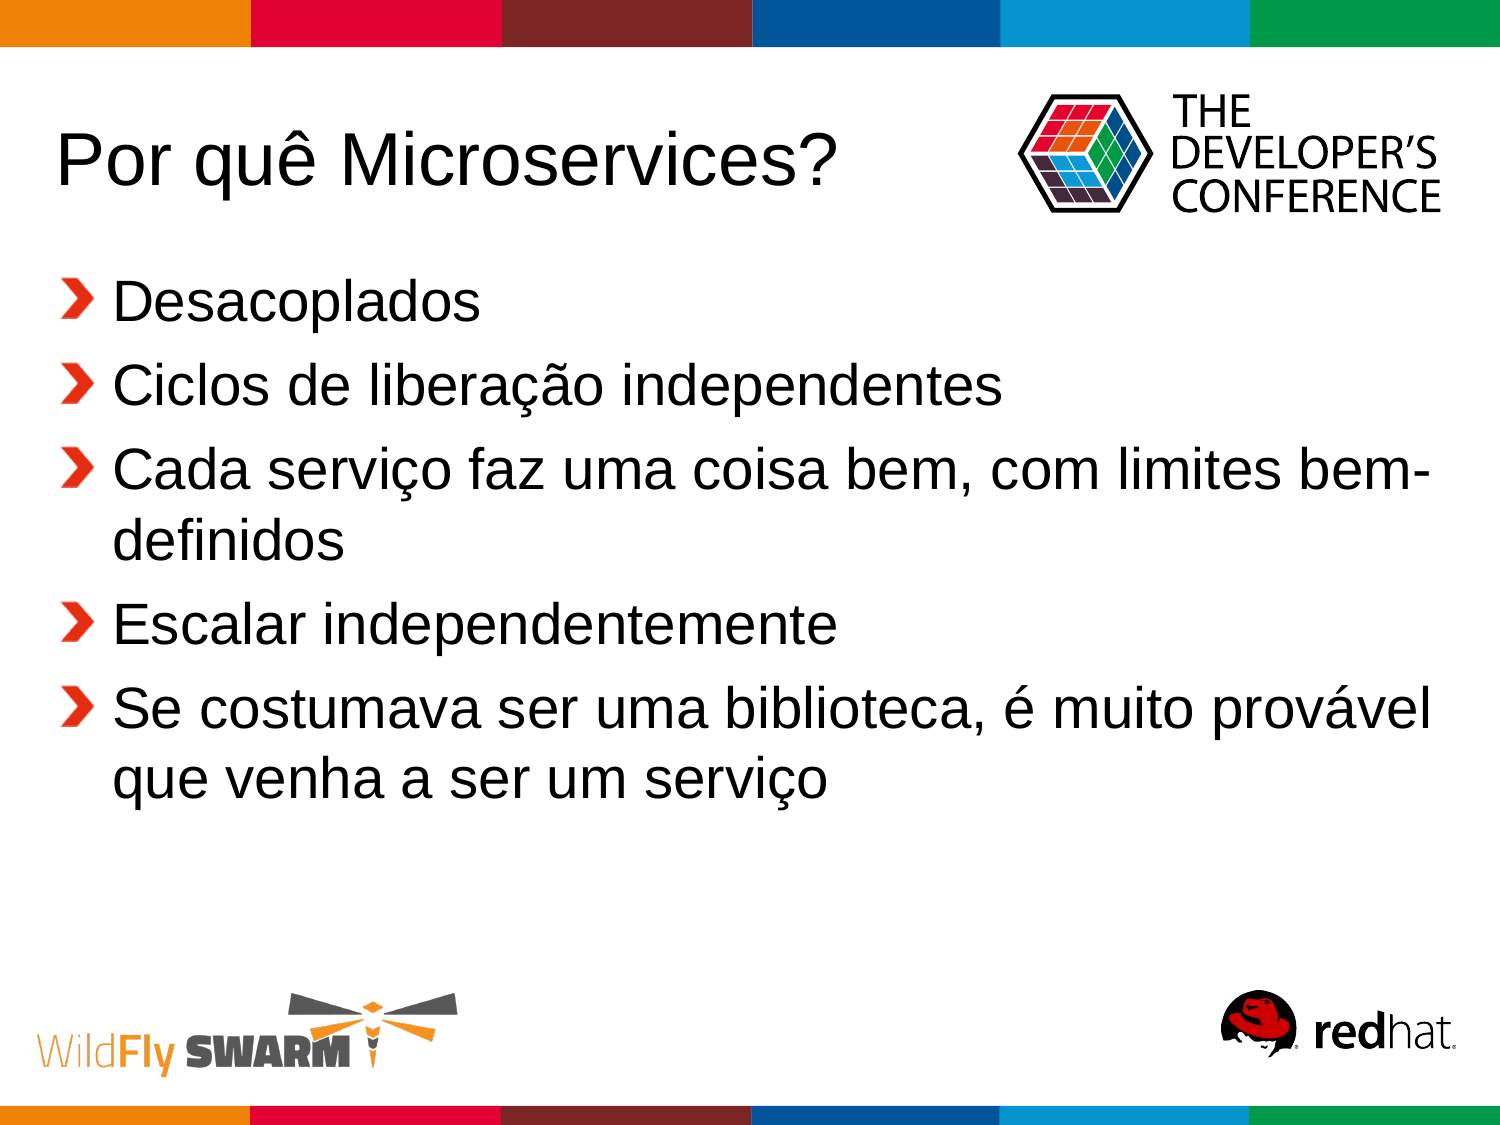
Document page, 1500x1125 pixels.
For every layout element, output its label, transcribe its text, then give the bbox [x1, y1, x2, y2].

list Desacoplados Ciclos de liberação independentes Cada serviço faz uma coisa bem, com limites bem-definidos Escalar independentemente Se costumava ser uma biblioteca, é muito provável que venha a ser um serviço [41, 255, 1459, 1000]
picture [1221, 1000, 1456, 1066]
picture [28, 974, 466, 1095]
title Por quê Microservices? [41, 79, 975, 232]
